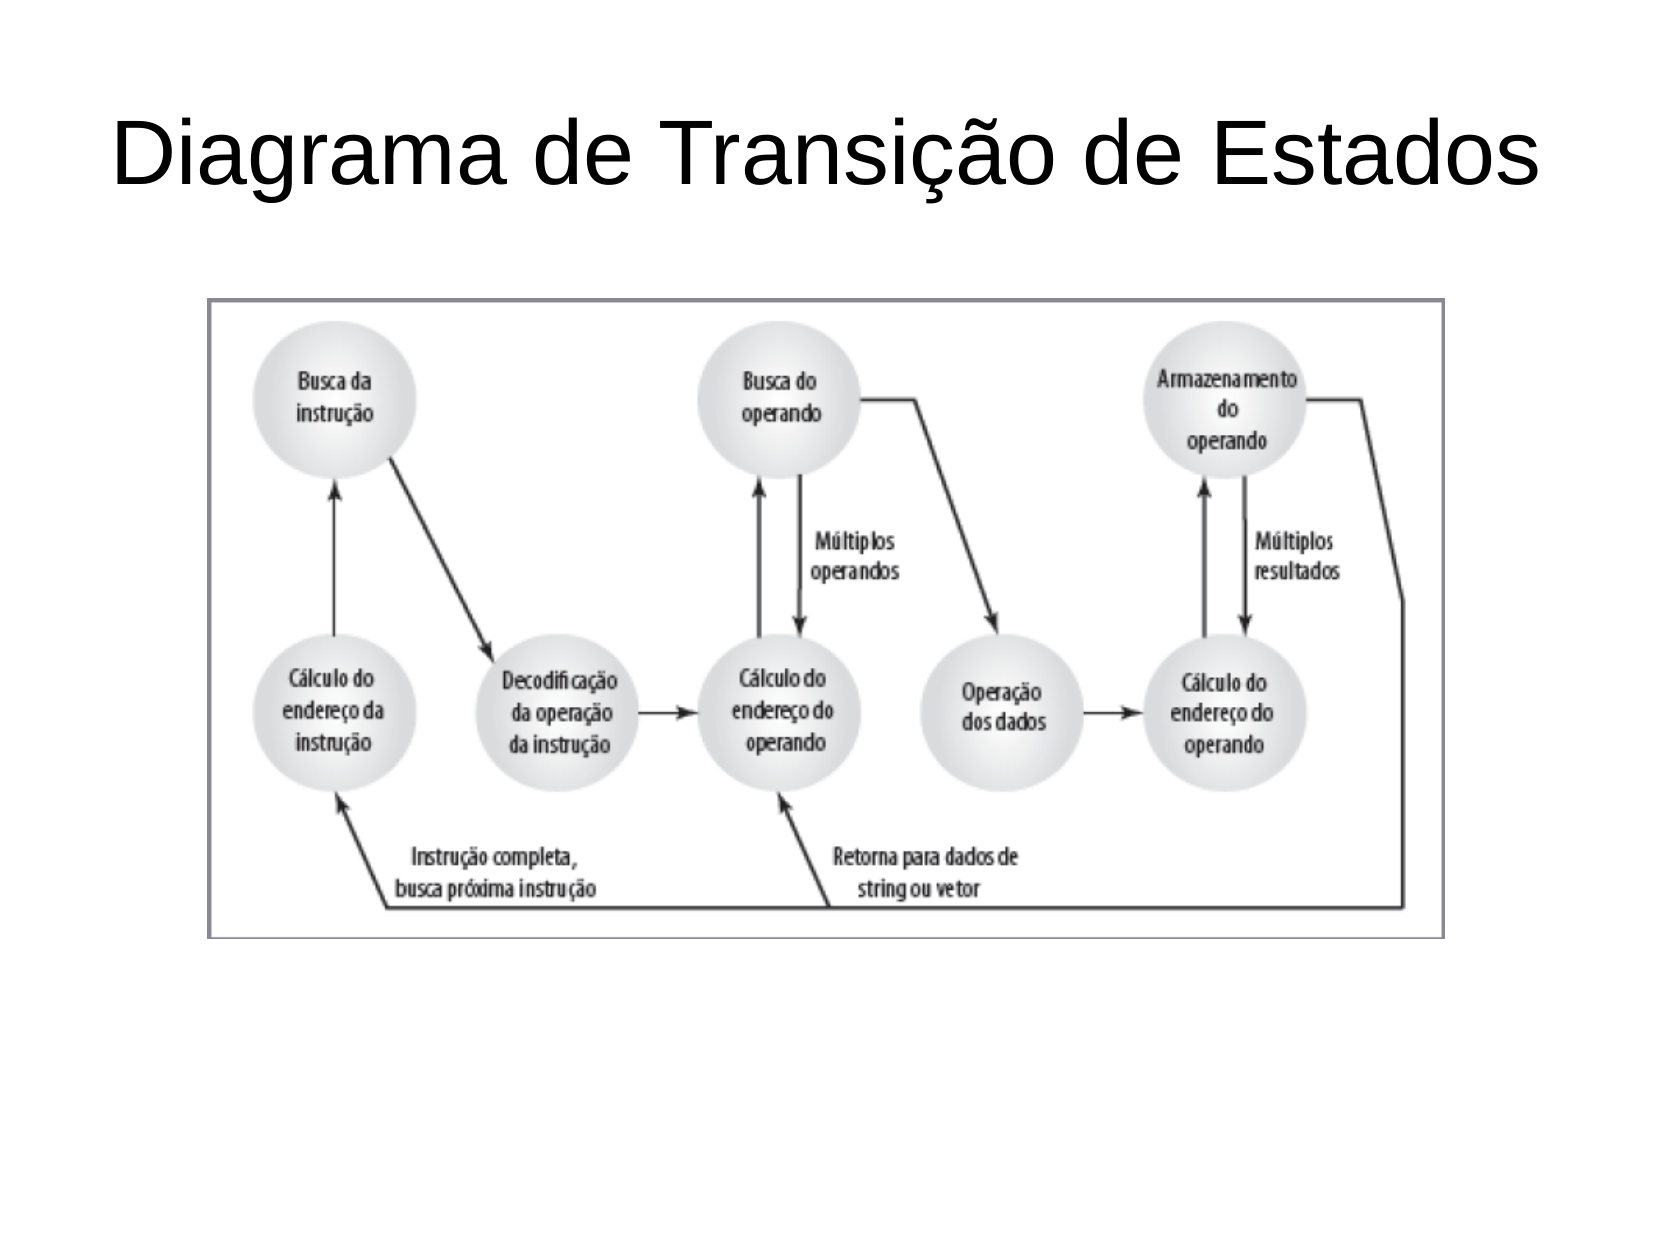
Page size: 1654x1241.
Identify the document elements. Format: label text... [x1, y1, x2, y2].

title Diagrama de Transição de Estados [82, 49, 1571, 257]
picture [207, 298, 1445, 939]
